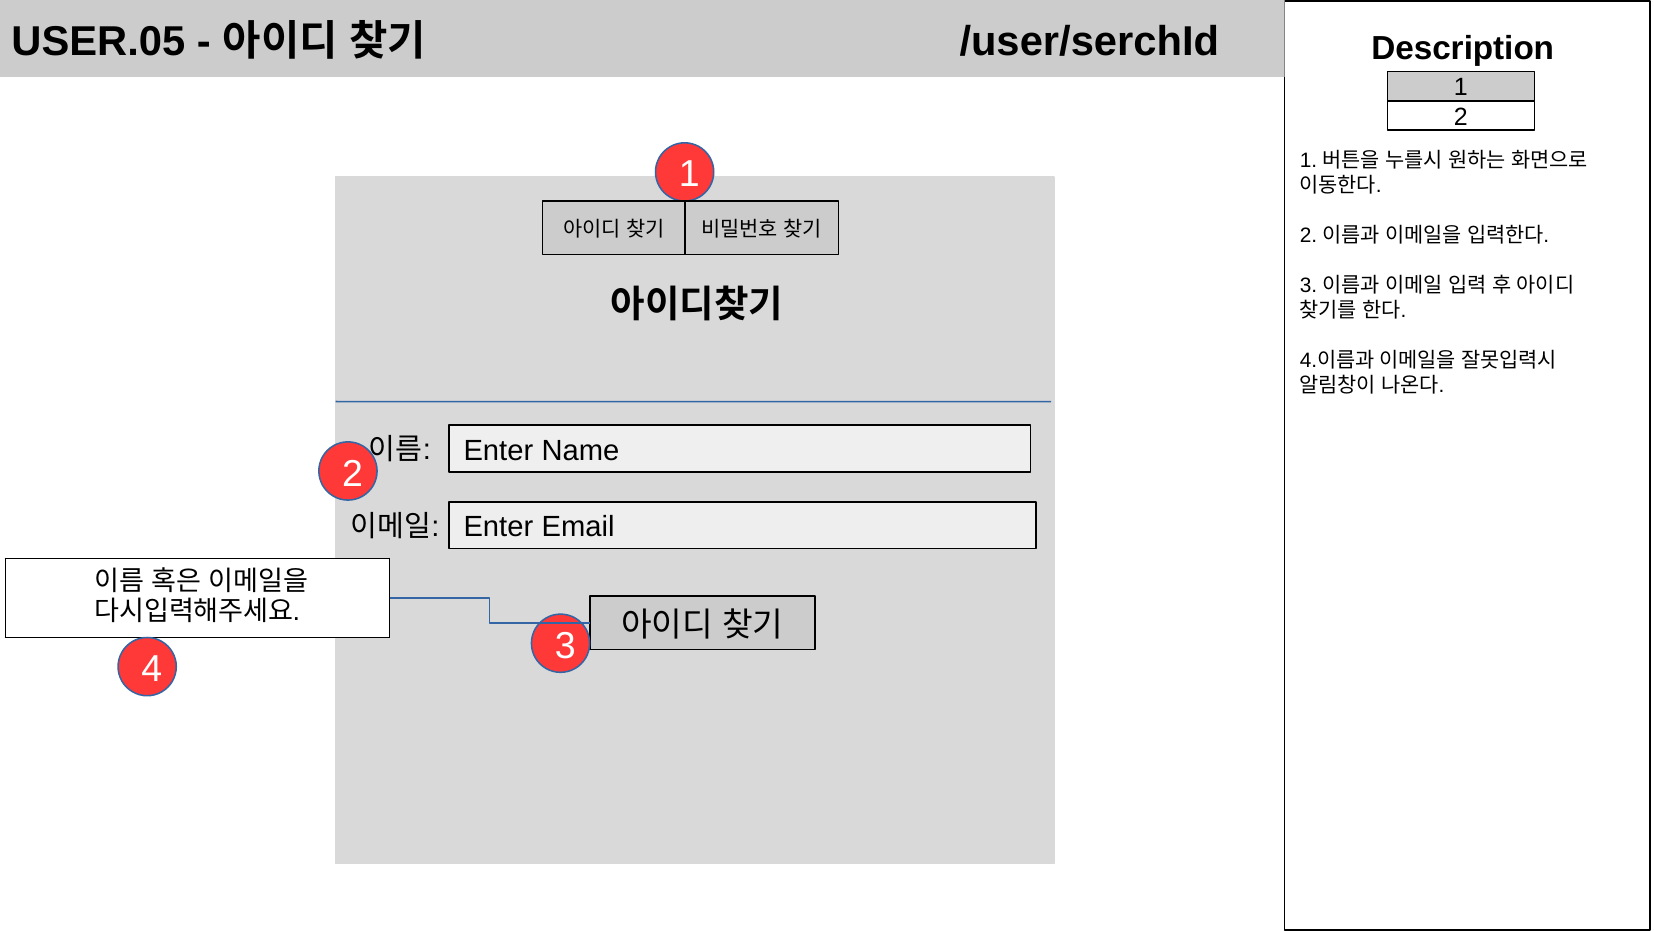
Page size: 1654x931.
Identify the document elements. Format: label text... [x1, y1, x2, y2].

text_box 이메일: [335, 500, 461, 583]
text_box Enter Name [461, 425, 1031, 472]
text_box Enter Email [461, 501, 1036, 549]
table_header 이름 혹은 이메일을 다시입력해주세요. [6, 559, 389, 637]
text_box [1284, 1, 1650, 931]
text_box 4 [118, 637, 177, 696]
text_box 3 [540, 614, 581, 622]
text_box 1 [655, 142, 714, 200]
text_box USER.05 - 아이디 찾기 /user/serchId [0, 0, 1285, 77]
text_box 3 [531, 624, 590, 673]
text_box 1 [1387, 71, 1535, 100]
text_box [335, 177, 1055, 864]
text_box 이름: [354, 423, 461, 472]
text_box 2 [318, 441, 378, 501]
text_box [696, 177, 1055, 230]
text_box 2 [1387, 100, 1535, 130]
text_box 비밀번호 찾기 [684, 200, 839, 255]
text_box [584, 624, 589, 633]
text_box Description [1291, 18, 1635, 77]
text_box 아이디 찾기 [589, 595, 815, 650]
text_box 아이디찾기 [339, 230, 1055, 285]
text_box 아이디 찾기 [542, 200, 684, 255]
text_box 1. 버튼을 누를시 원하는 화면으로 이동한다. 2. 이름과 이메일을 입력한다. 3. 이름과 이메일 입력 후 아이디 찾기를 한다. 4.이름과 이메일을 잘못입력시 알림창이 나온다. [1285, 139, 1635, 850]
